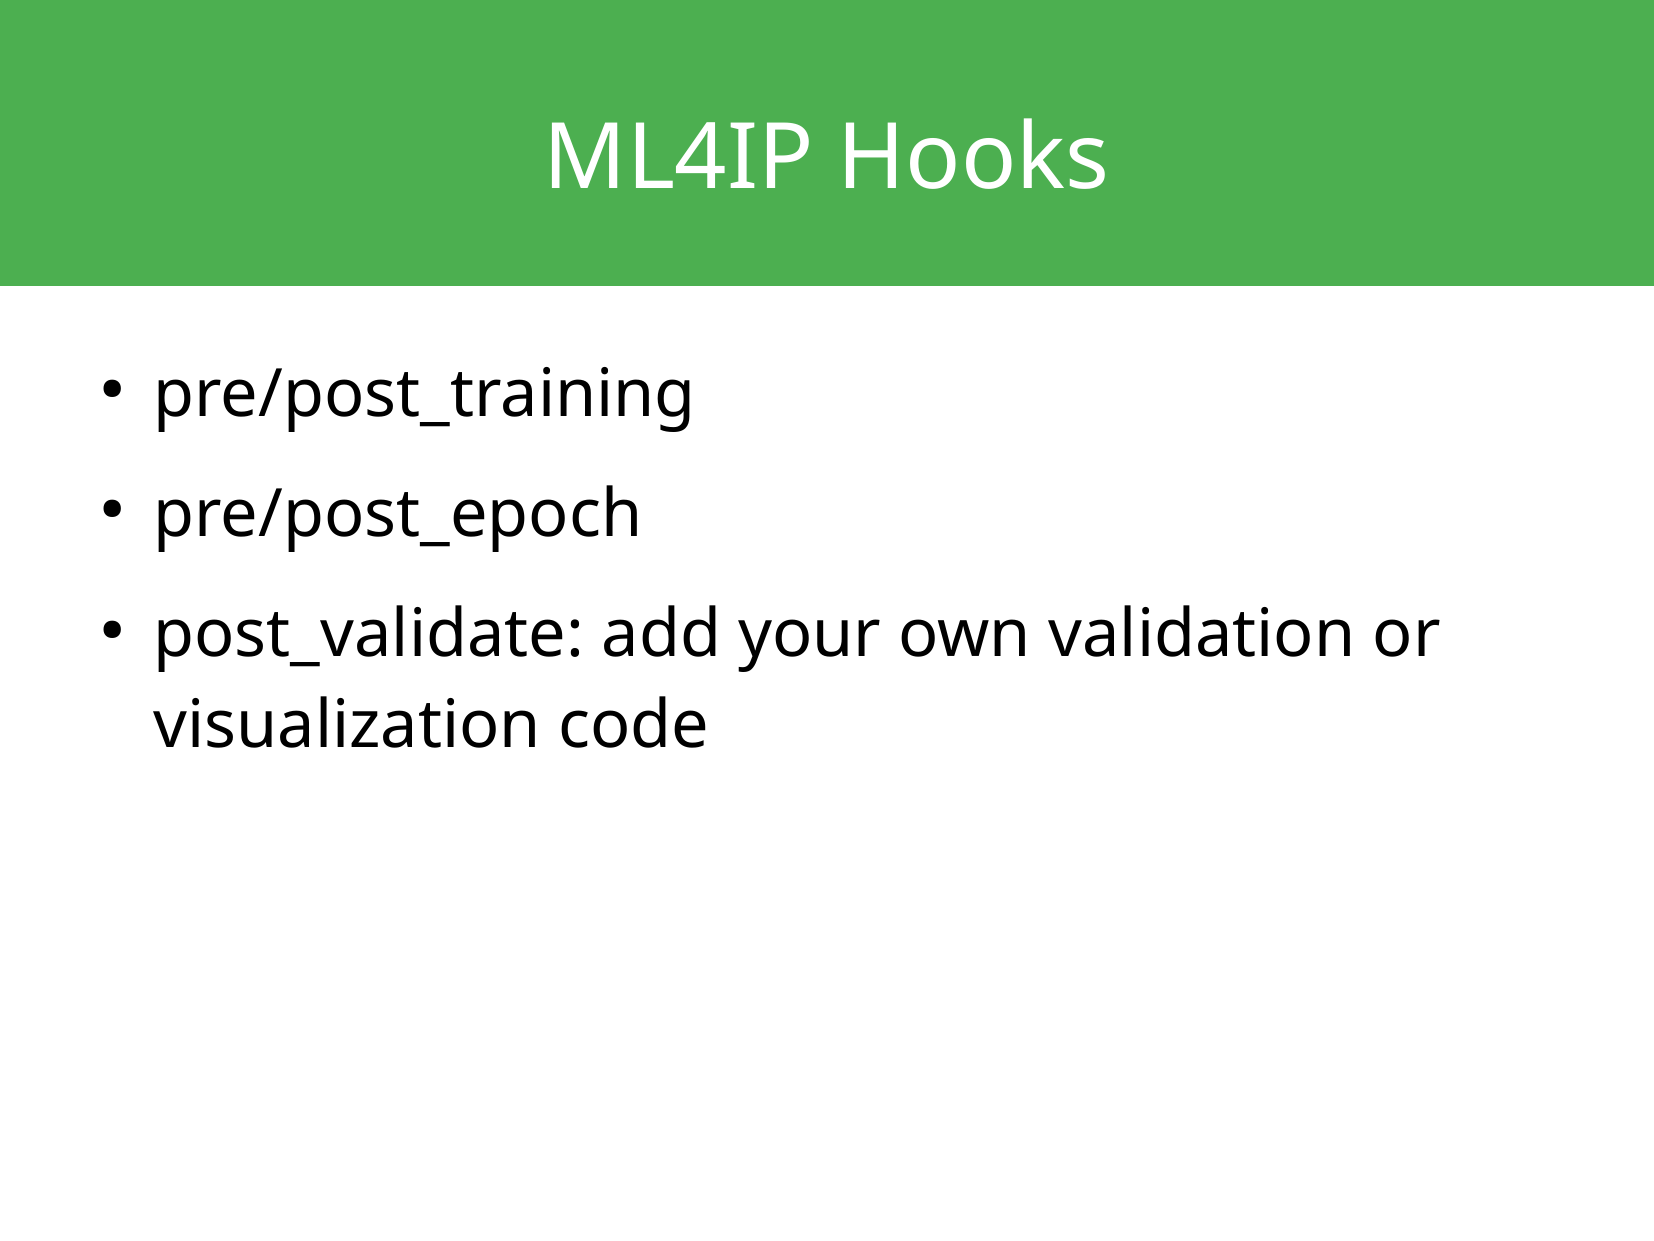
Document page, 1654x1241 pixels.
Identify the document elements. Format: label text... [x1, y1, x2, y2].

list pre/post_training pre/post_epoch post_validate: add your own validation or visualization code [82, 345, 1571, 1201]
title ML4IP Hooks [82, 49, 1571, 257]
